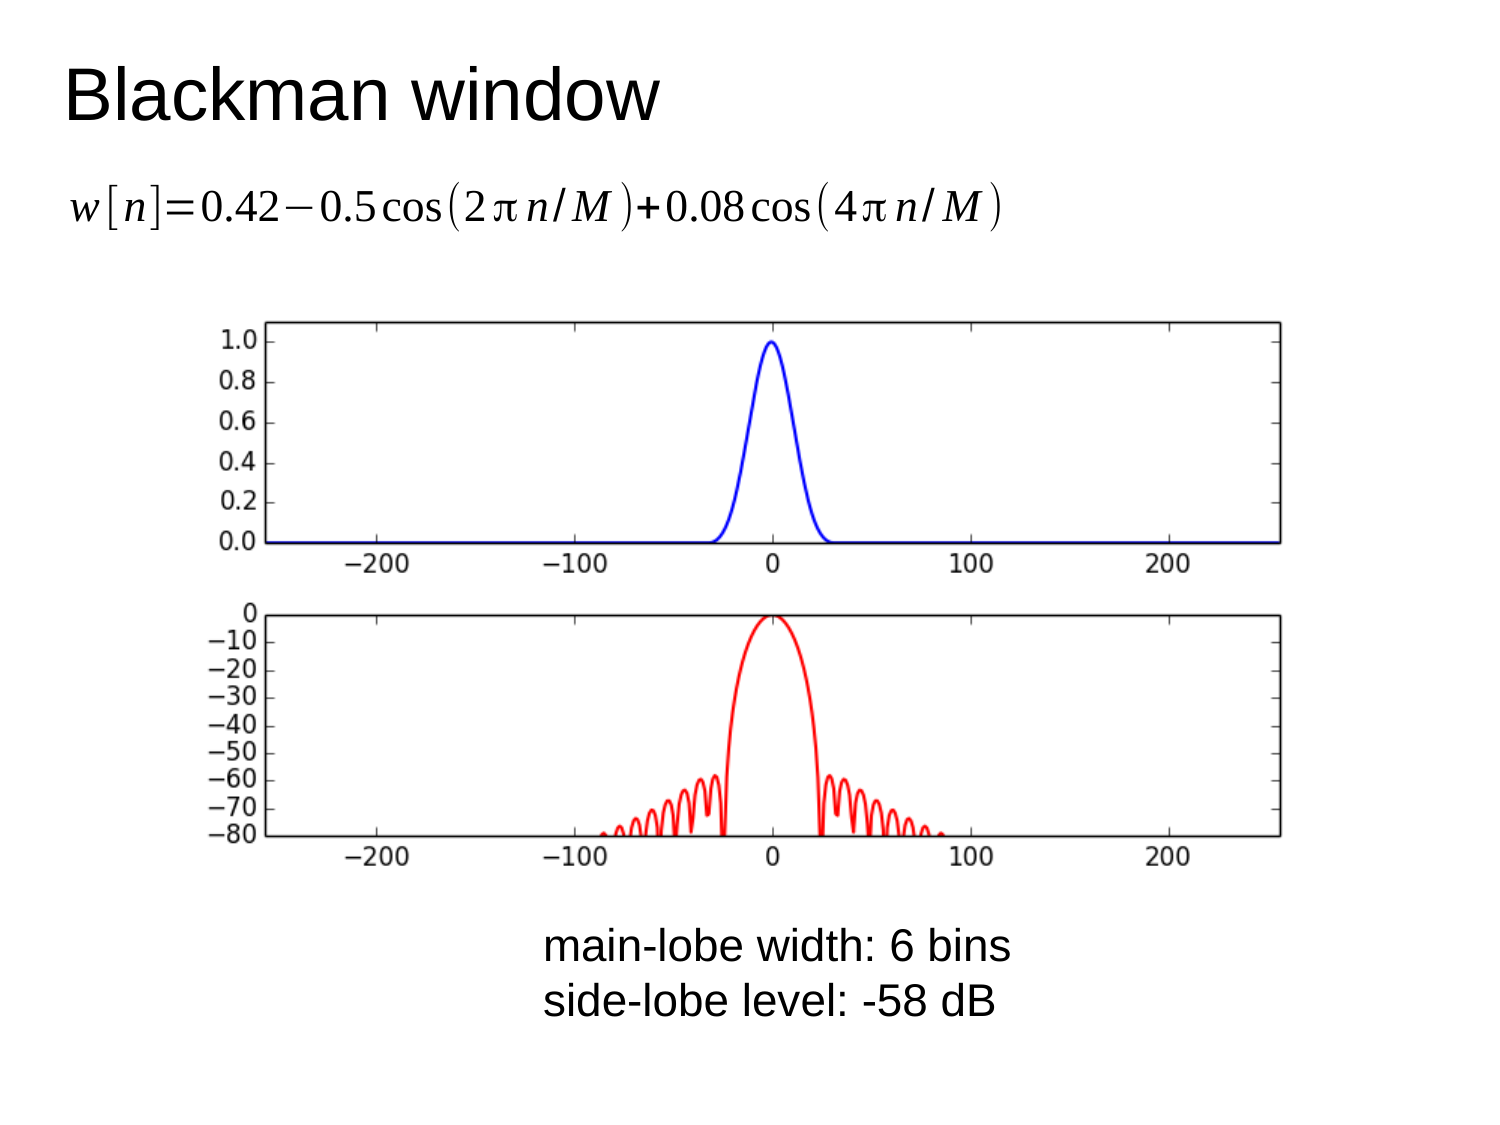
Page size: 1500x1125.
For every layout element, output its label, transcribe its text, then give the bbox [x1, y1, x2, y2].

text_box main-lobe width: 6 bins side-lobe level: -58 dB [528, 904, 1028, 1034]
title Blackman window [63, 27, 1414, 163]
chart [62, 179, 1010, 235]
picture [181, 295, 1307, 896]
